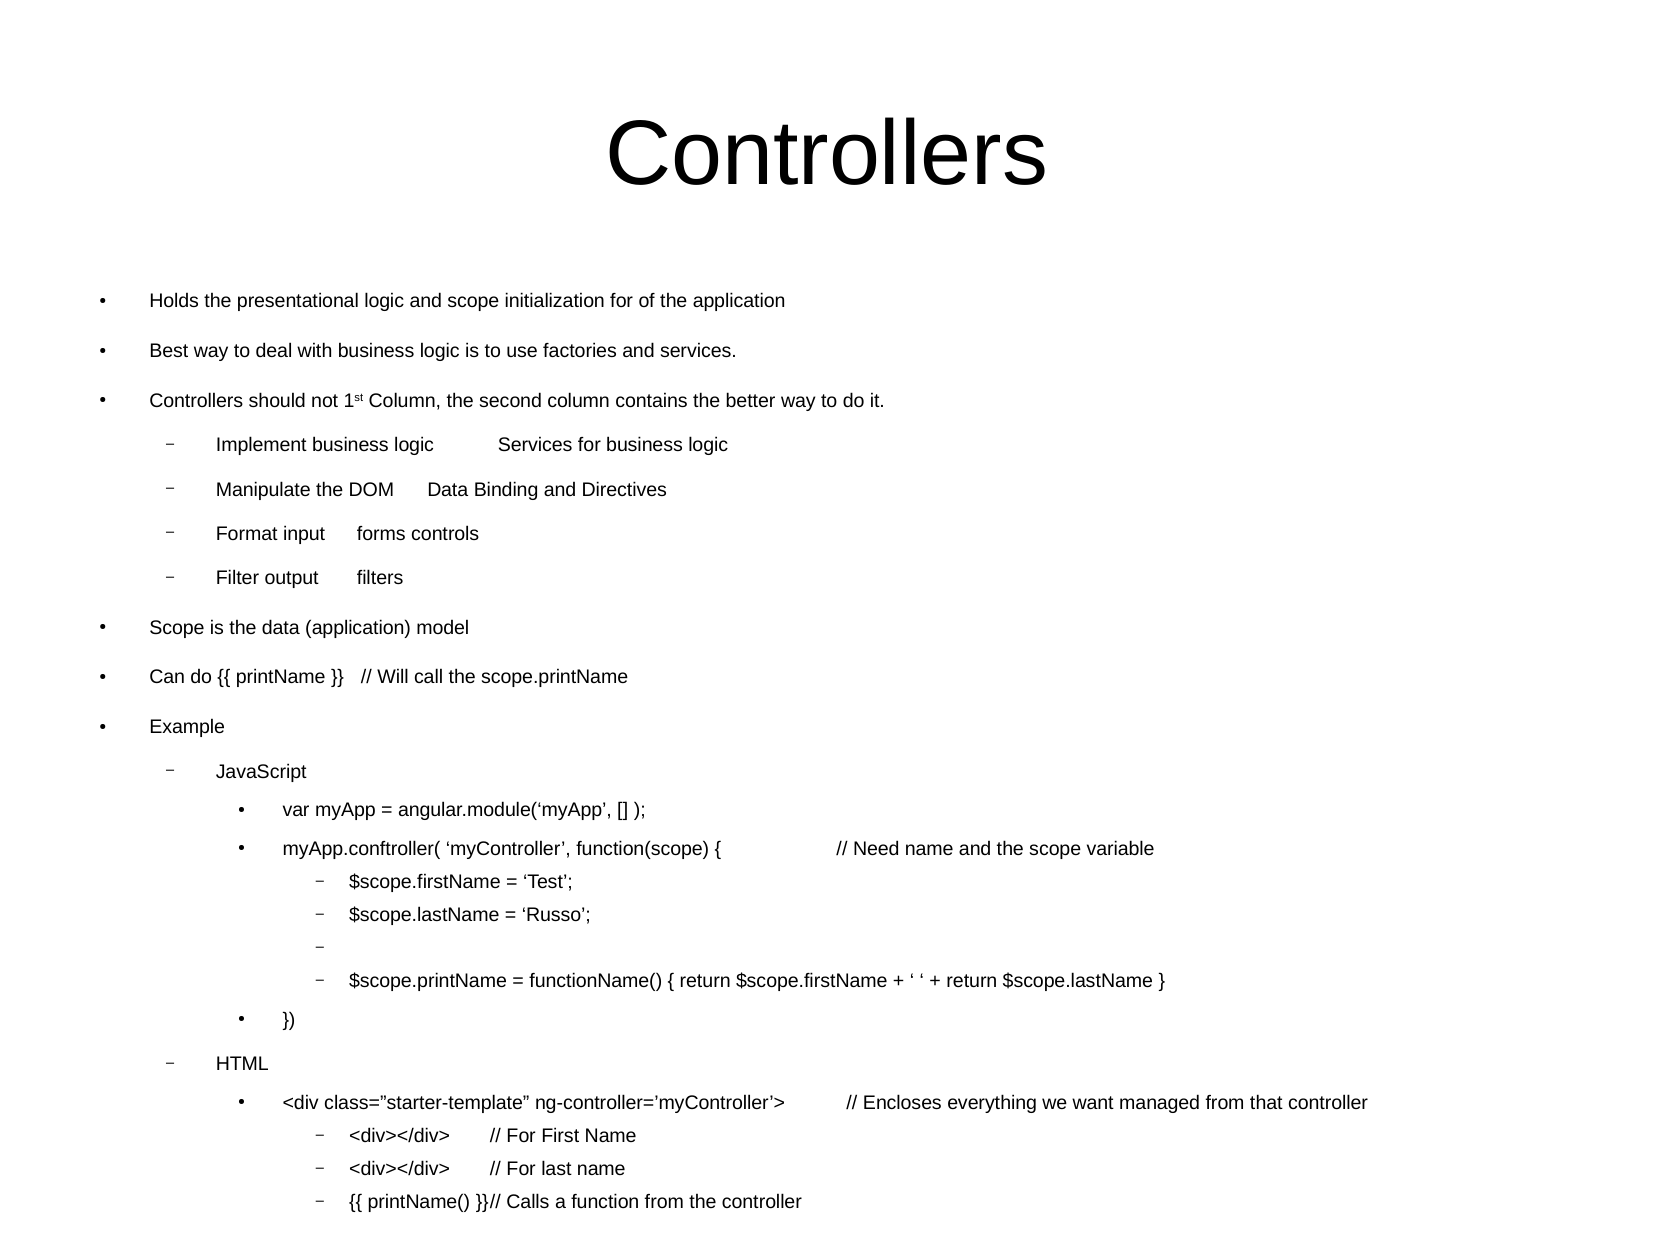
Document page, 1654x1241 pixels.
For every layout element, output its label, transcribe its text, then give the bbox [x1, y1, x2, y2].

title Controllers [82, 49, 1571, 257]
list Holds the presentational logic and scope initialization for of the application Best way to deal with business logic is to use factories and services. Controllers should not 1st Column, the second column contains the better way to do it. Implement business logic Services for business logic Manipulate the DOM Data Binding and Directives Format input forms controls Filter output filters Scope is the data (application) model Can do {{ printName }} // Will call the scope.printName Example JavaScript var myApp = angular.module(‘myApp’, [] ); myApp.conftroller( ‘myController’, function(scope) { // Need name and the scope variable $scope.firstName = ‘Test’; $scope.lastName = ‘Russo’; $scope.printName = functionName() { return $scope.firstName + ‘ ‘ + return $scope.lastName } }) HTML <div class=”starter-template” ng-controller=’myController’> // Encloses everything we want managed from that controller <div></div> // For First Name <div></div> // For last name {{ printName() }} // Calls a function from the controller [82, 290, 1571, 1216]
